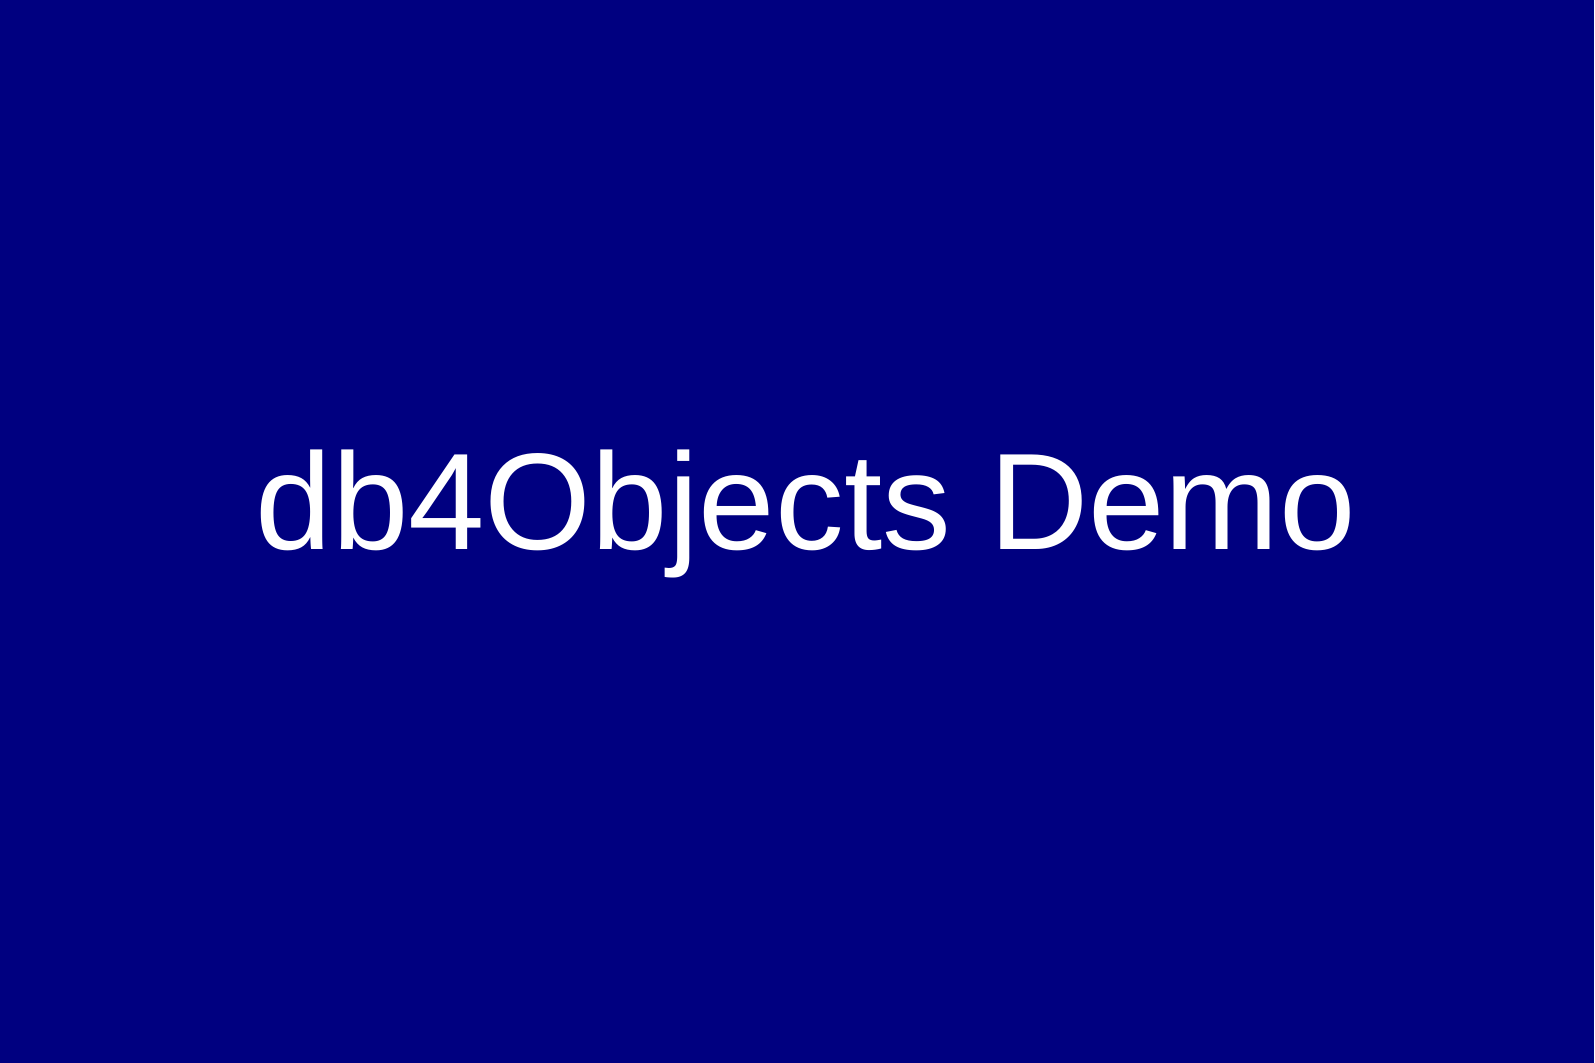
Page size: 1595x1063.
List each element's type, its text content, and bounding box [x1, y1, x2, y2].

title db4Objects Demo [88, 413, 1524, 591]
